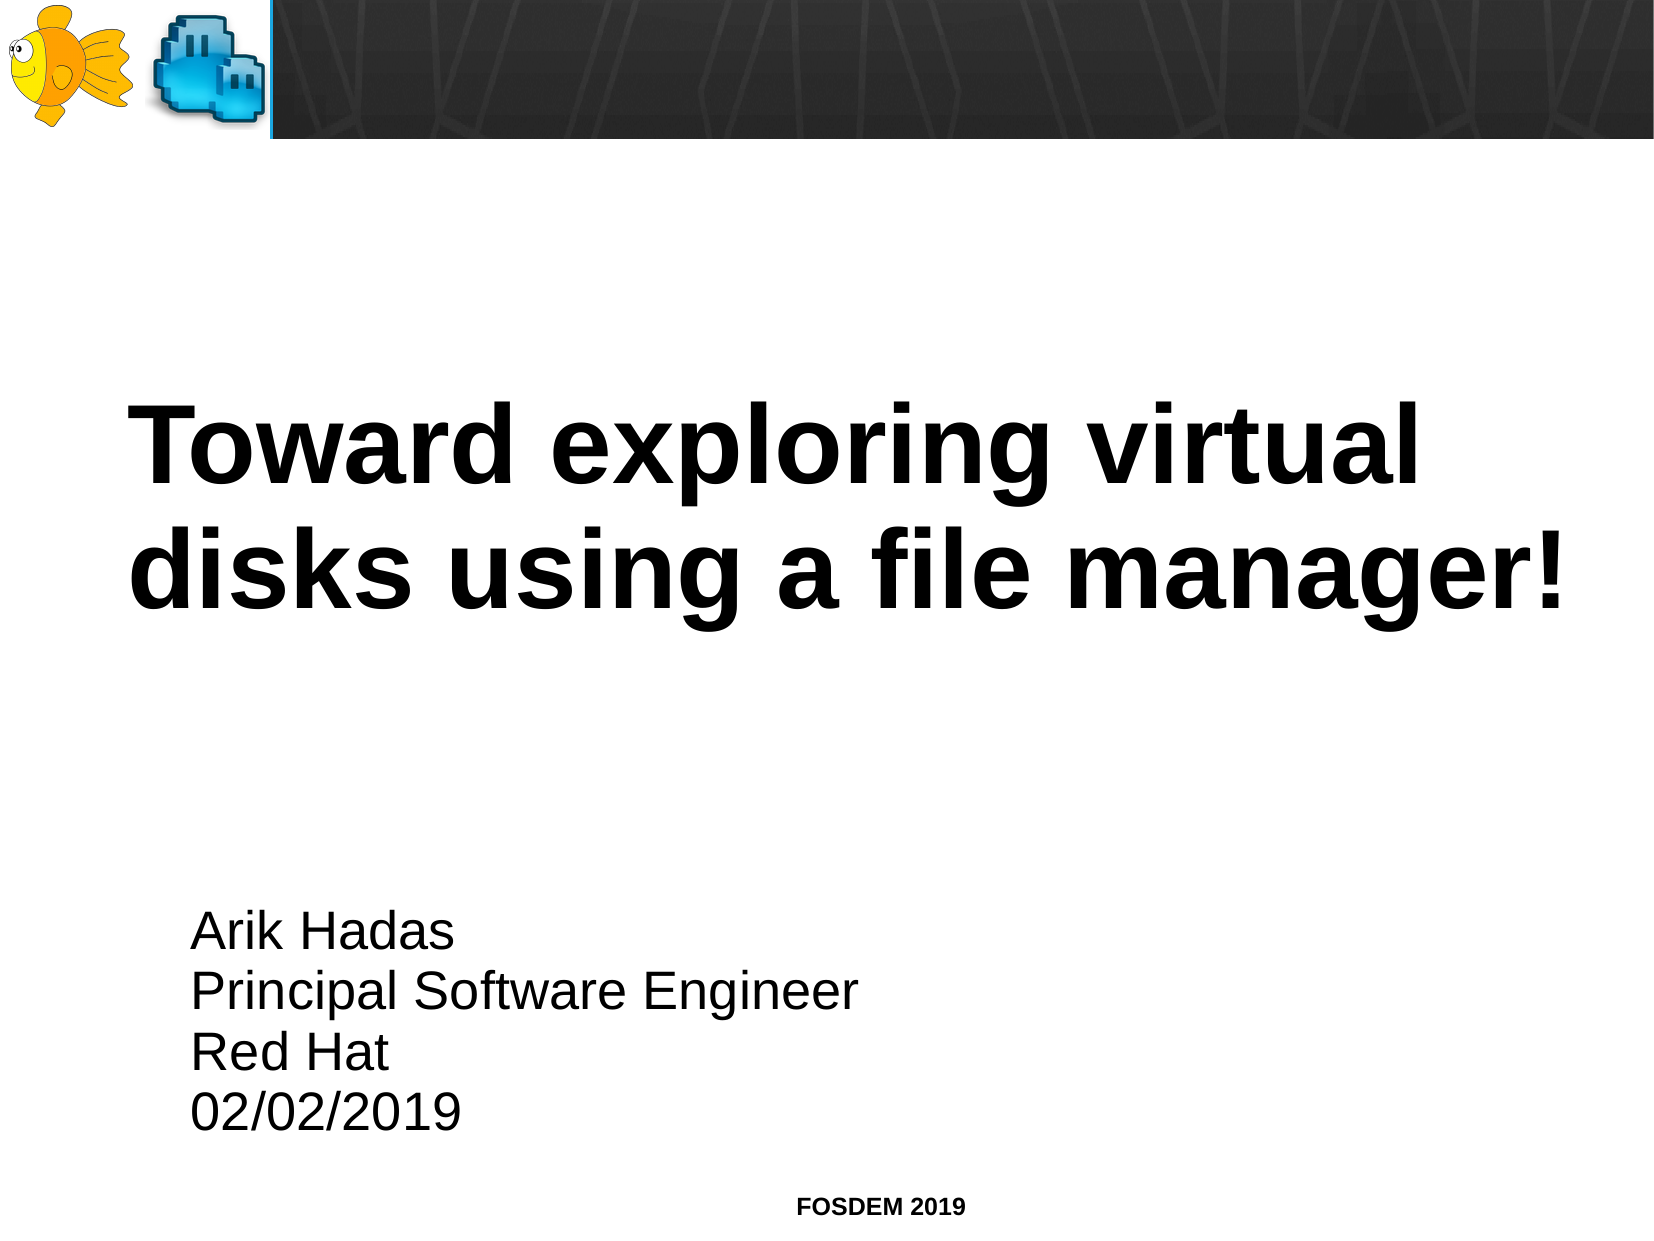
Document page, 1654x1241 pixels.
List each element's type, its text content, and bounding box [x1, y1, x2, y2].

picture [9, 5, 133, 127]
picture [145, 0, 1654, 139]
text_box Toward exploring virtual disks using a file manager! [112, 374, 1591, 766]
text_box Arik Hadas Principal Software Engineer Red Hat 02/02/2019 [176, 669, 1549, 1150]
